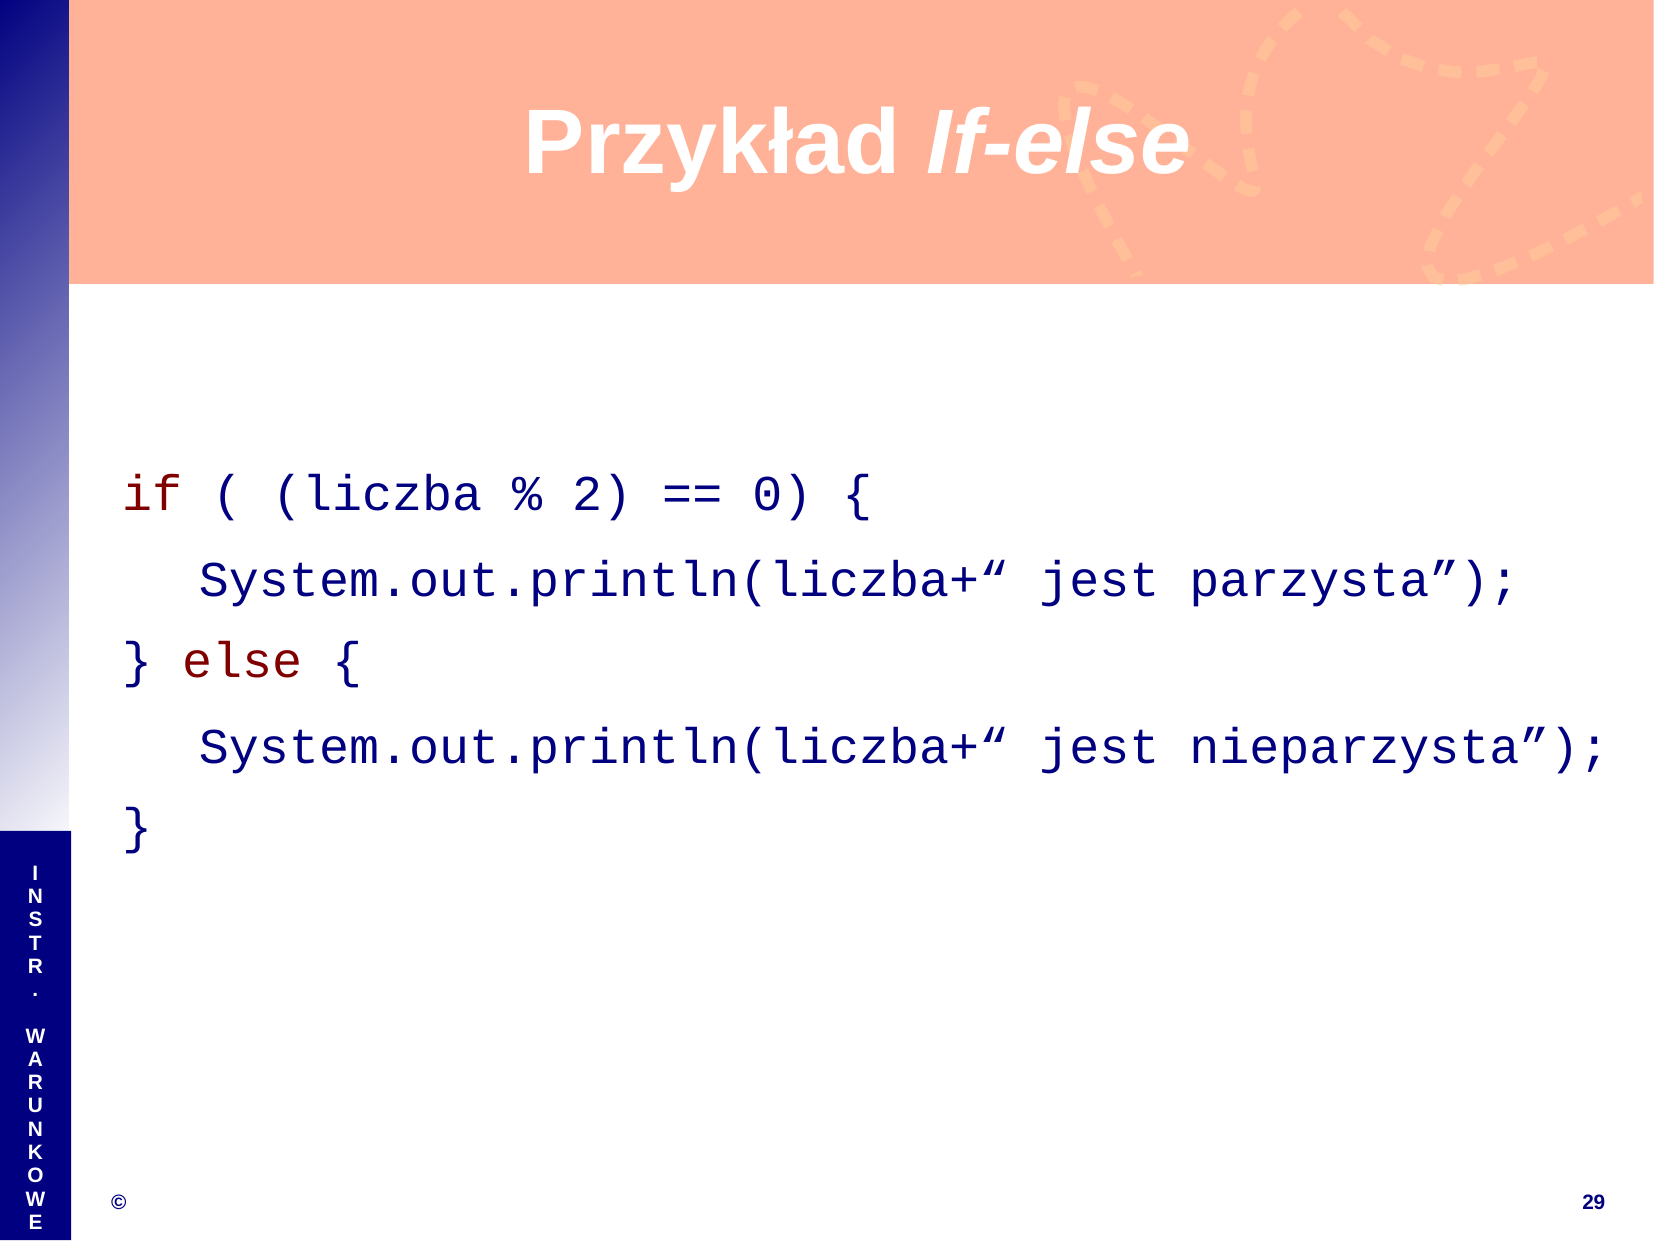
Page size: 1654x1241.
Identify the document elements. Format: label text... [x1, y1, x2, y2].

title Przykład If-else [99, 37, 1617, 246]
text_box I N S T R . W A R U N K O W E [0, 830, 71, 1241]
list if ( (liczba % 2) == 0) { System.out.println(liczba+“ jest parzysta”); } else { System.out.println(liczba+“ jest nieparzysta”); } [104, 468, 1613, 903]
